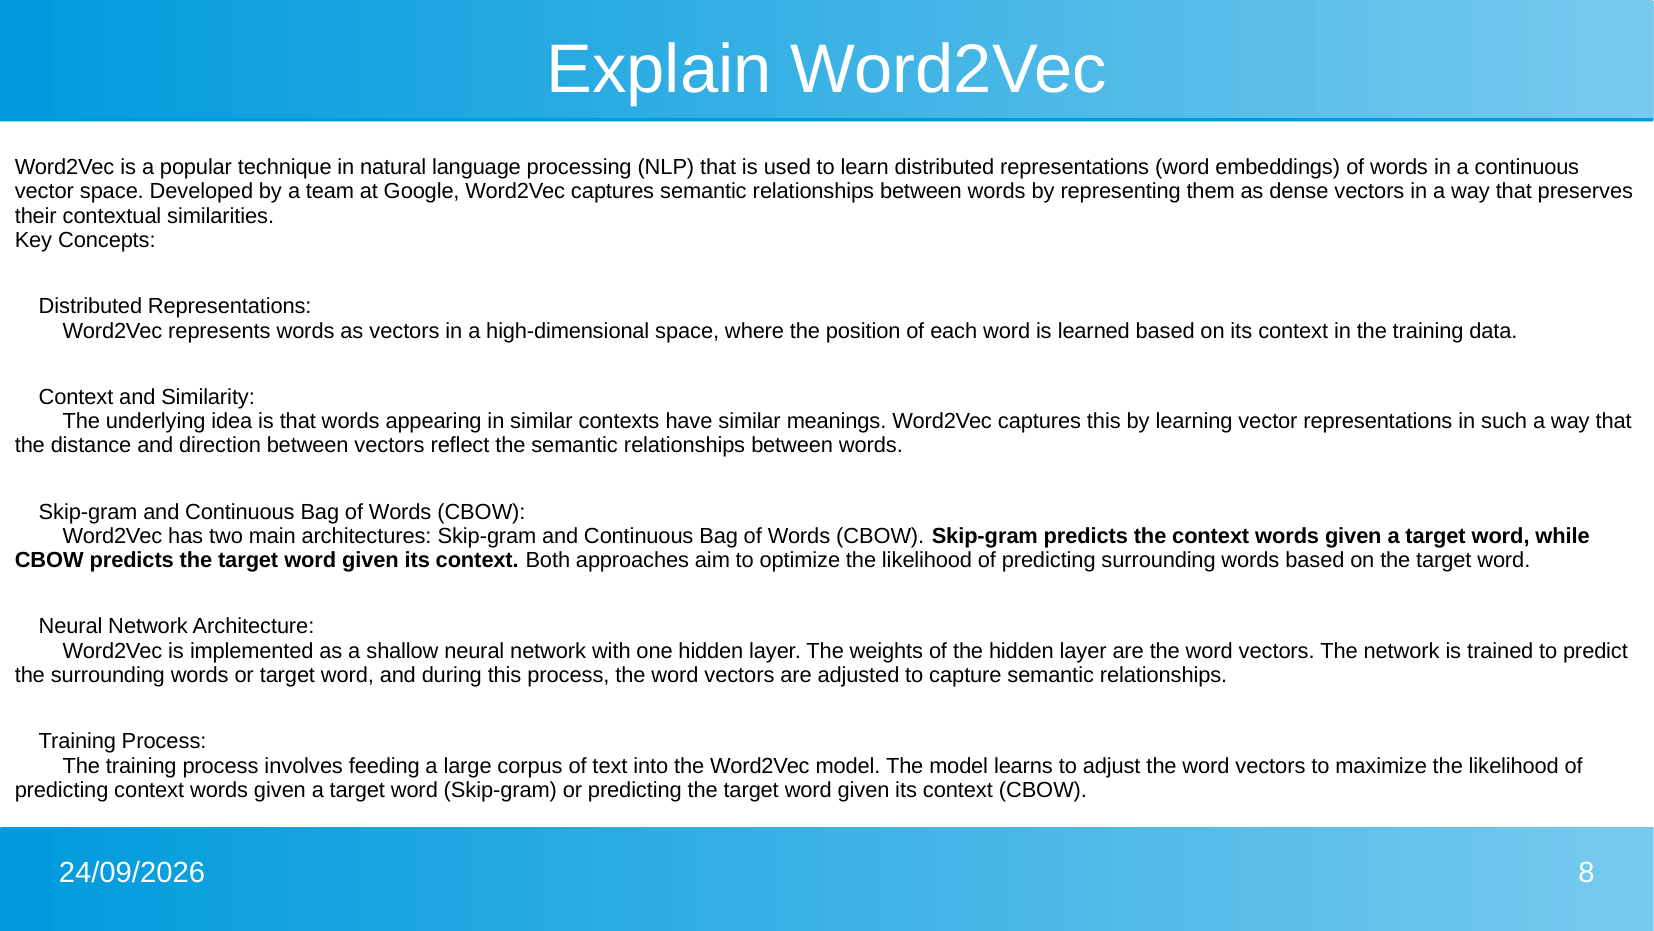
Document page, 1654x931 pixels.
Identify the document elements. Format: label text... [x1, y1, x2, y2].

text_box Word2Vec is a popular technique in natural language processing (NLP) that is used to learn distributed representations (word embeddings) of words in a continuous vector space. Developed by a team at Google, Word2Vec captures semantic relationships between words by representing them as dense vectors in a way that preserves their contextual similarities. Key Concepts: Distributed Representations: Word2Vec represents words as vectors in a high-dimensional space, where the position of each word is learned based on its context in the training data. Context and Similarity: The underlying idea is that words appearing in similar contexts have similar meanings. Word2Vec captures this by learning vector representations in such a way that the distance and direction between vectors reflect the semantic relationships between words. Skip-gram and Continuous Bag of Words (CBOW): Word2Vec has two main architectures: Skip-gram and Continuous Bag of Words (CBOW). Skip-gram predicts the context words given a target word, while CBOW predicts the target word given its context. Both approaches aim to optimize the likelihood of predicting surrounding words based on the target word. Neural Network Architecture: Word2Vec is implemented as a shallow neural network with one hidden layer. The weights of the hidden layer are the word vectors. The network is trained to predict the surrounding words or target word, and during this process, the word vectors are adjusted to capture semantic relationships. Training Process: The training process involves feeding a large corpus of text into the Word2Vec model. The model learns to adjust the word vectors to maximize the likelihood of predicting context words given a target word (Skip-gram) or predicting the target word given its context (CBOW). [0, 147, 1654, 931]
title Explain Word2Vec [59, 29, 1595, 108]
